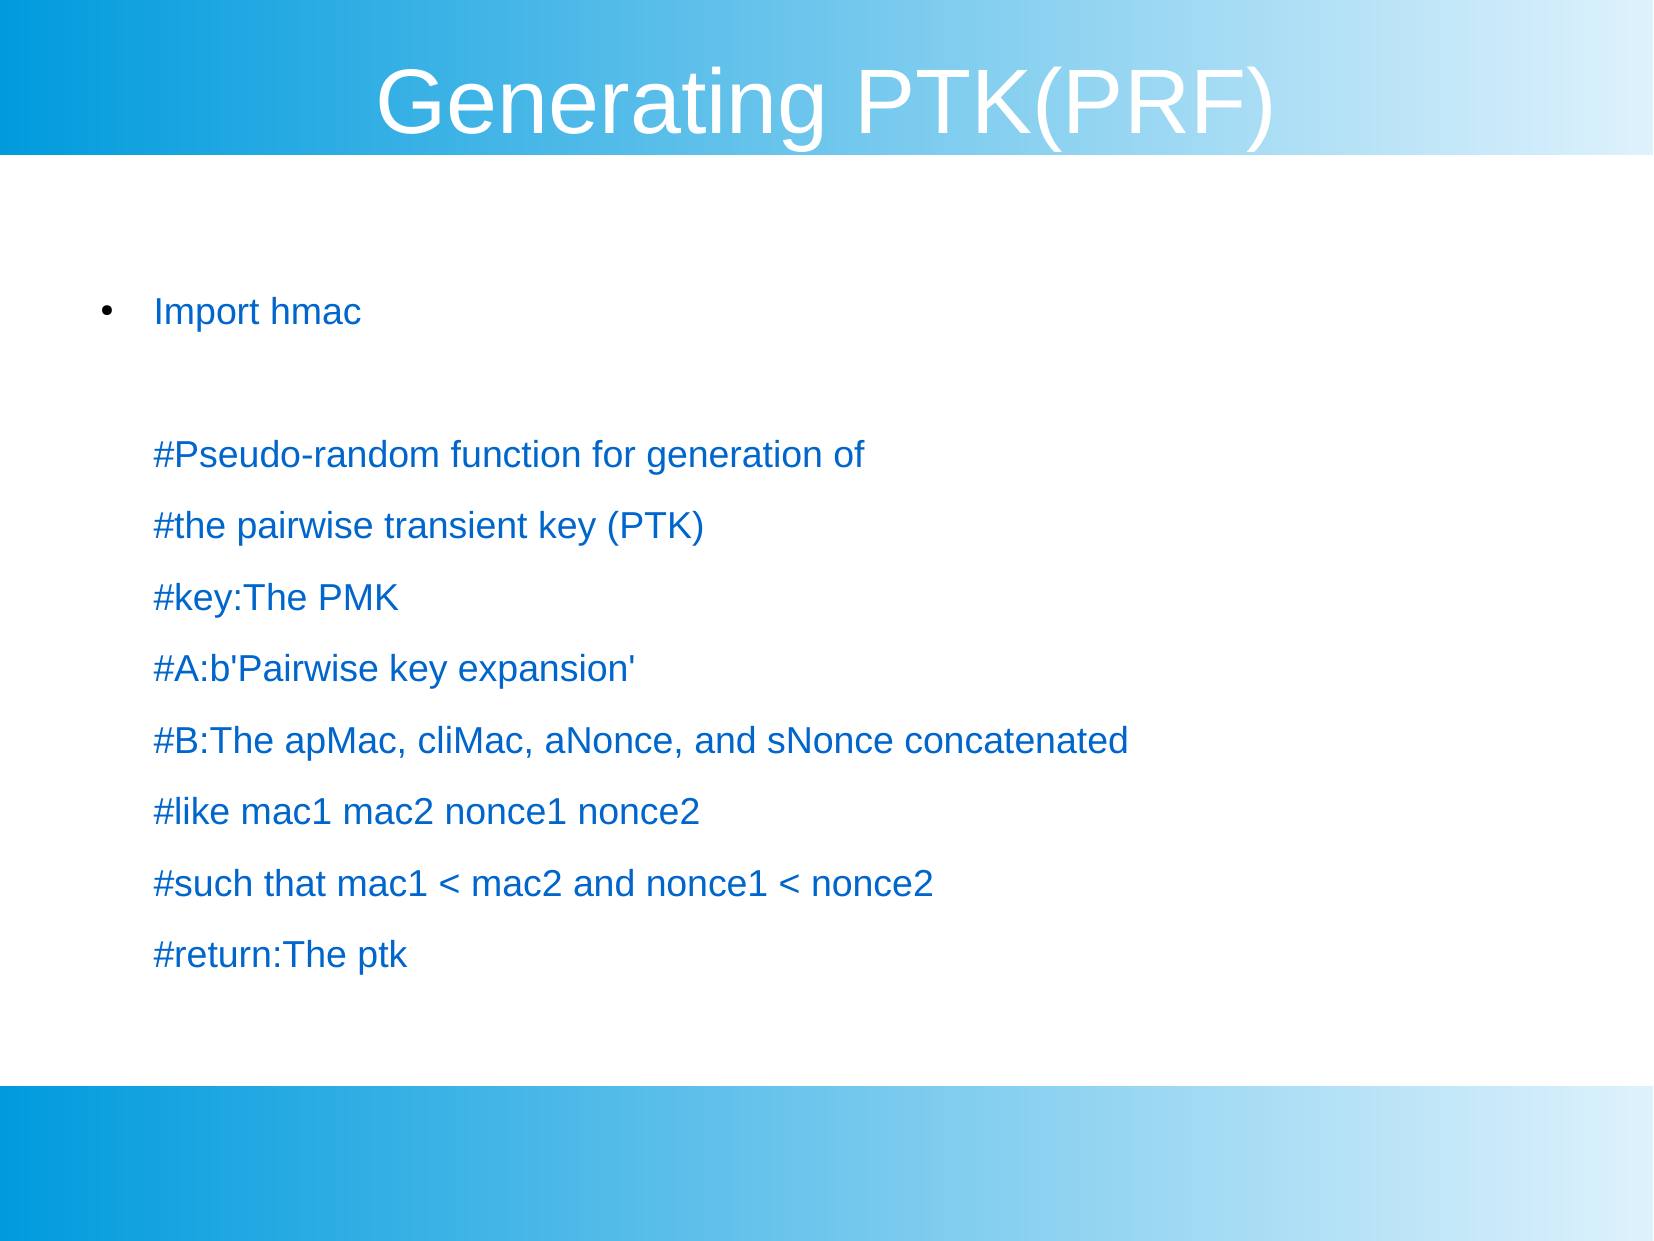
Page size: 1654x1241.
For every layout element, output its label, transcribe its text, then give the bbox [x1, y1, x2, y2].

list Import hmac #Pseudo-random function for generation of #the pairwise transient key (PTK) #key:The PMK #A:b'Pairwise key expansion' #B:The apMac, cliMac, aNonce, and sNonce concatenated #like mac1 mac2 nonce1 nonce2 #such that mac1 < mac2 and nonce1 < nonce2 #return:The ptk [82, 290, 1571, 1010]
title Generating PTK(PRF) [82, 49, 1571, 155]
